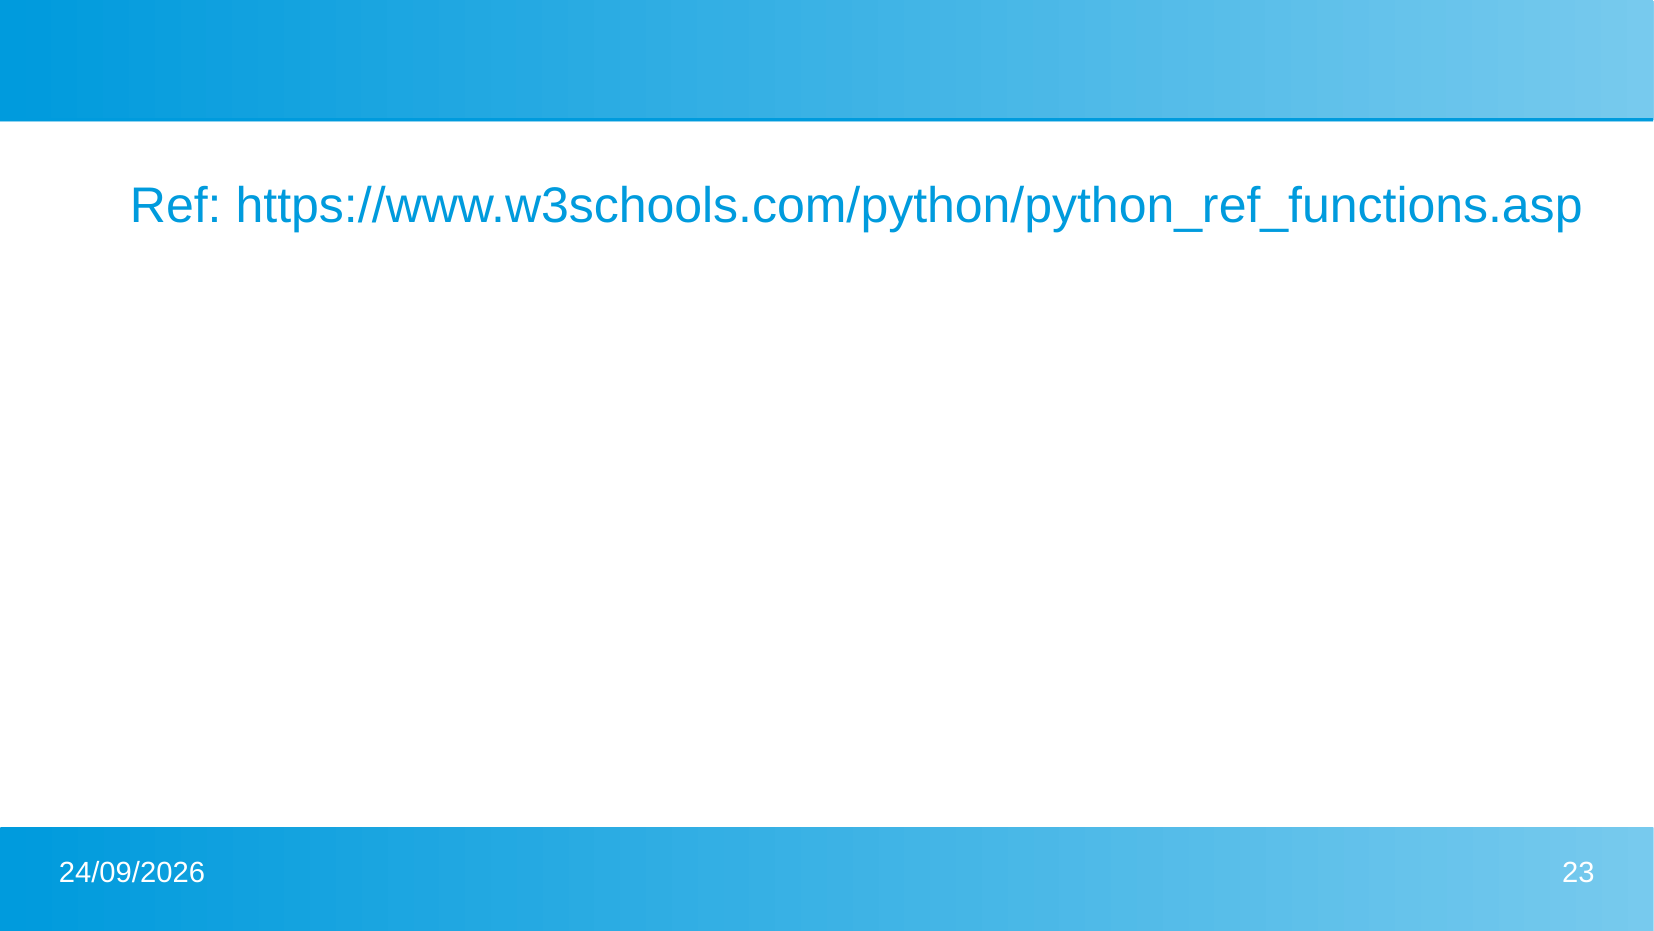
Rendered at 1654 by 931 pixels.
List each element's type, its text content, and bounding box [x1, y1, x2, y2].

list Ref: https://www.w3schools.com/python/python_ref_functions.asp [59, 177, 1595, 768]
